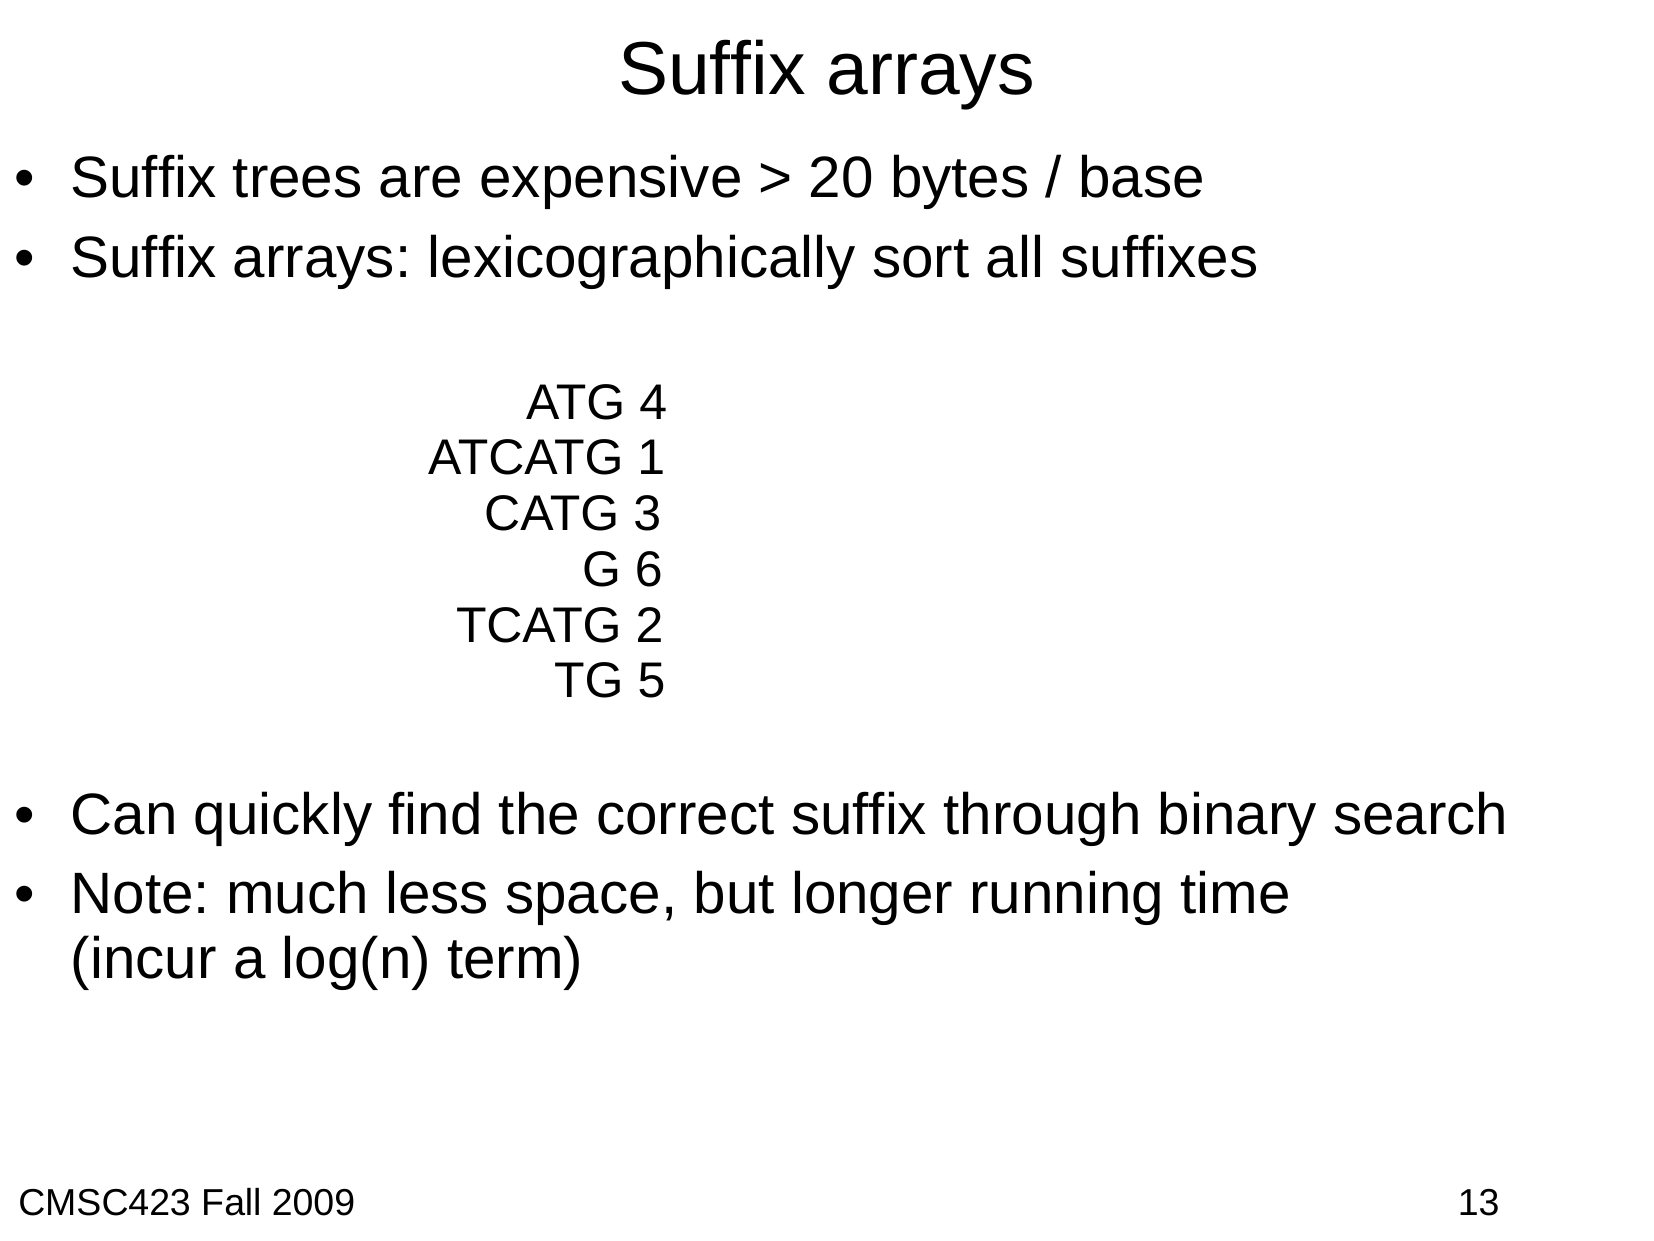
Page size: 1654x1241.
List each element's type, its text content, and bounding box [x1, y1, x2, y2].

title Suffix arrays [0, 10, 1654, 127]
text_box ATG 4 ATCATG 1 CATG 3 G 6 TCATG 2 TG 5 [413, 366, 1241, 772]
list Suffix trees are expensive > 20 bytes / base Suffix arrays: lexicographically sort all suffixes Can quickly find the correct suffix through binary search Note: much less space, but longer running time (incur a log(n) term) [0, 137, 1654, 1241]
